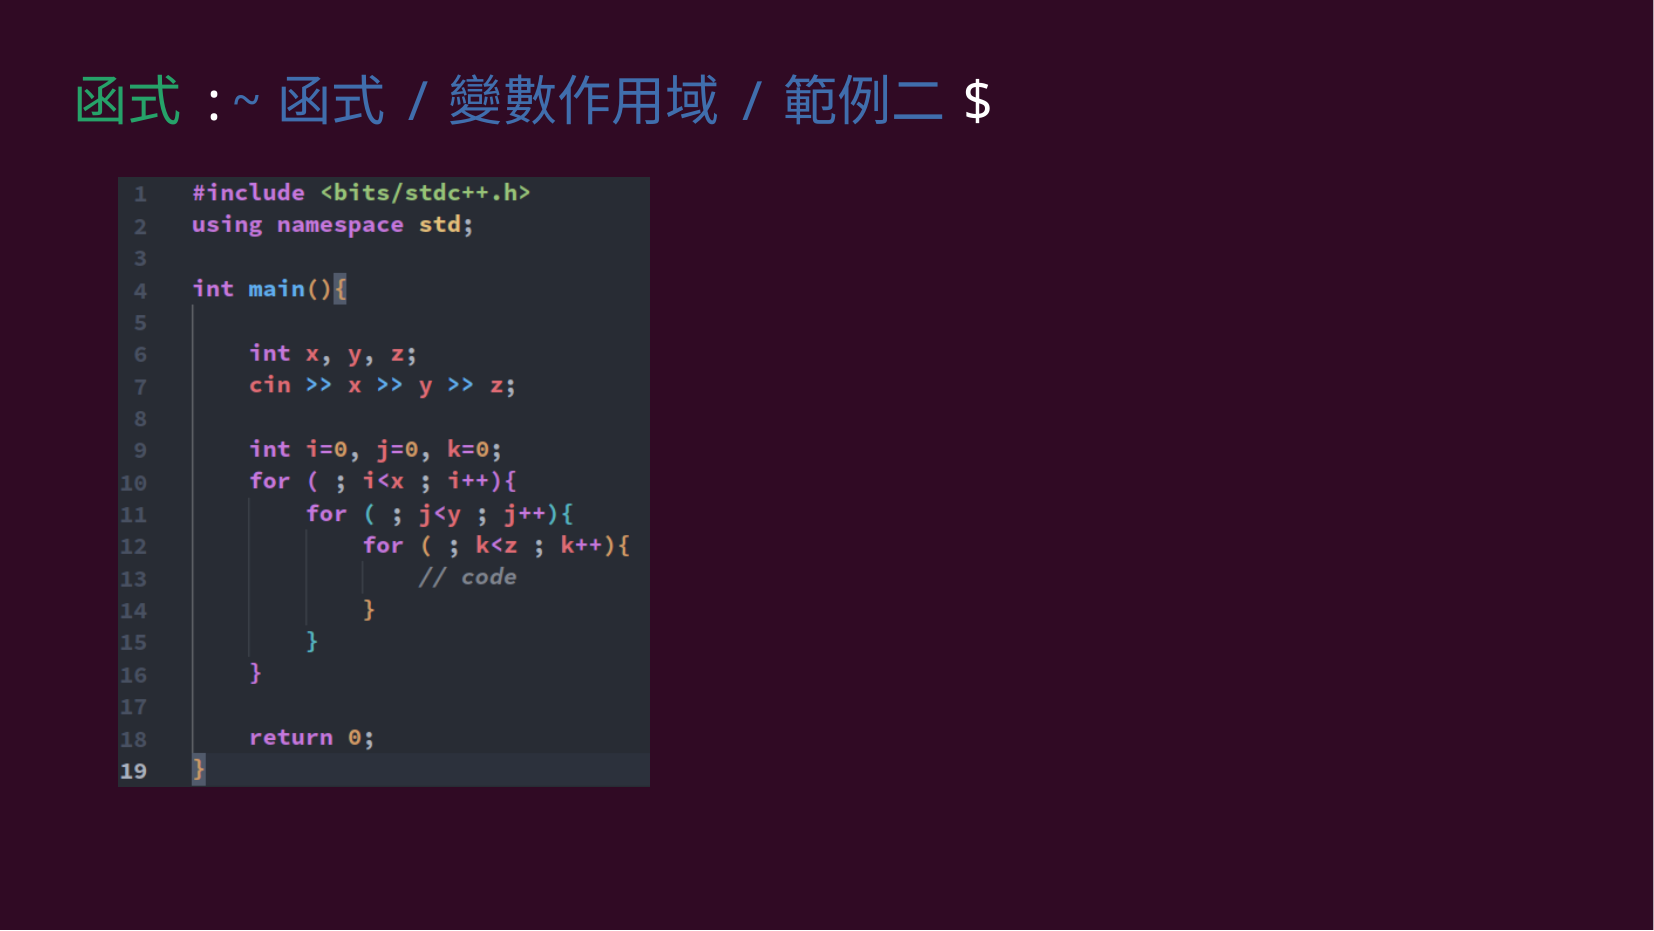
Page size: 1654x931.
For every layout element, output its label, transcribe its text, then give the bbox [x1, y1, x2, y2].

text_box 函式:~函式/變數作用域/範例二$ [59, 55, 1201, 139]
picture [118, 177, 650, 787]
